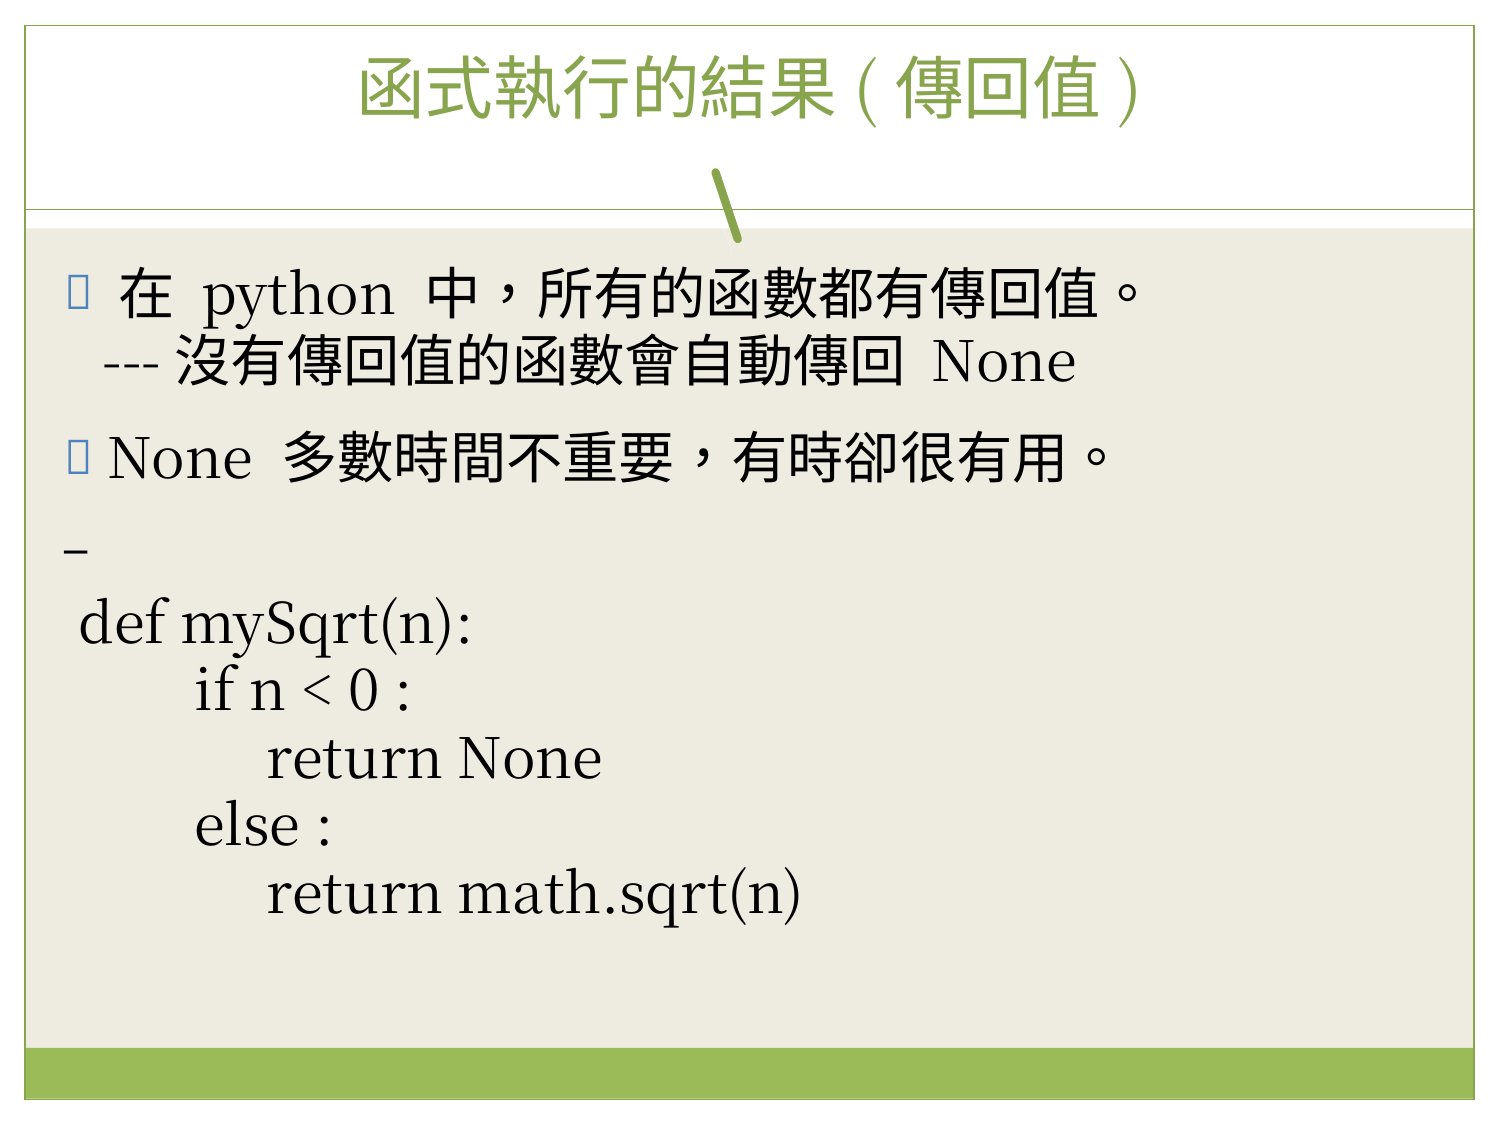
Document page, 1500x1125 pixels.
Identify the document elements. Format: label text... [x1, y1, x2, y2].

list 在 python 中，所有的函數都有傳回值。 ---沒有傳回值的函數會自動傳回 None None 多數時間不重要，有時卻很有用。 def mySqrt(n): if n < 0 : return None else : return math.sqrt(n) [49, 250, 1445, 1001]
title 函式執行的結果(傳回值) [49, 37, 1450, 162]
